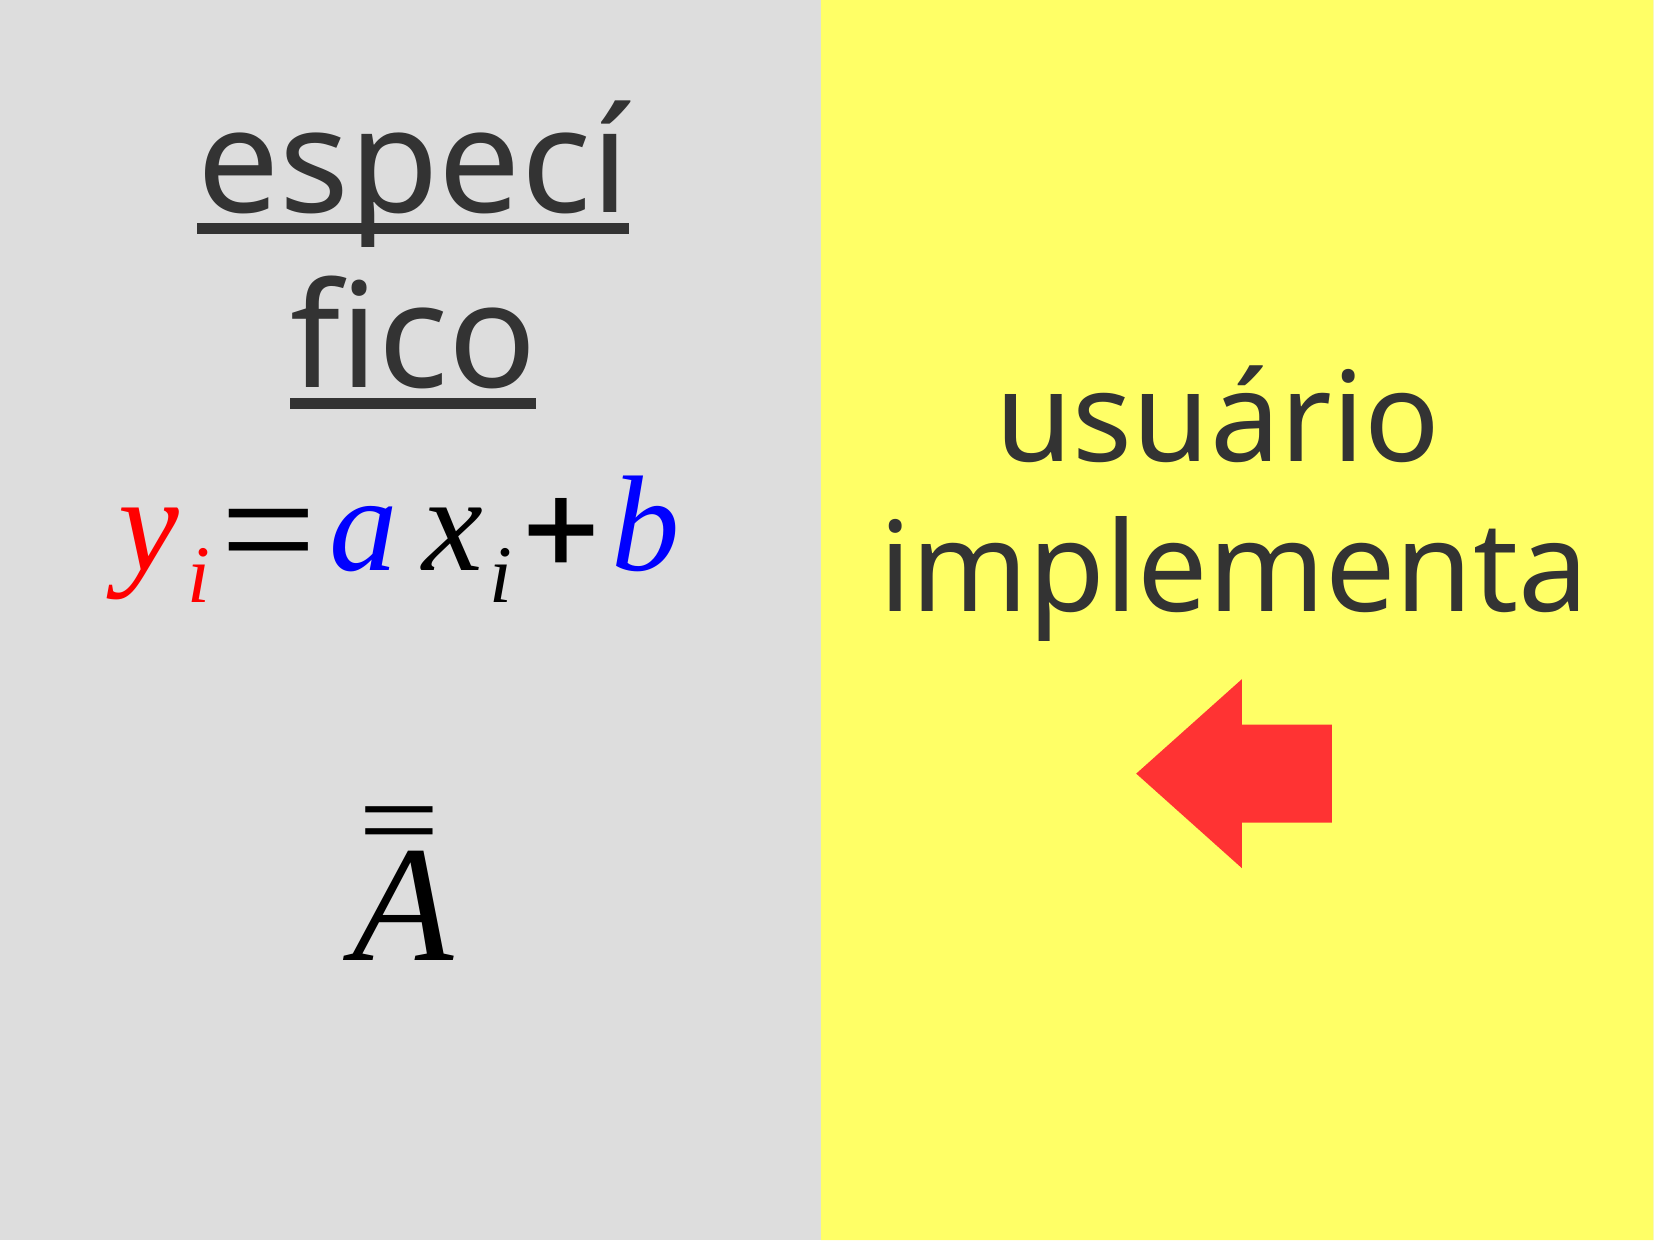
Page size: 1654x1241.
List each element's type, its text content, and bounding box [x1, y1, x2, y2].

title usuário implementa [856, 292, 1613, 680]
text_box [820, 0, 1654, 1241]
chart [329, 797, 470, 997]
title específico [141, 53, 686, 349]
chart [94, 448, 690, 621]
